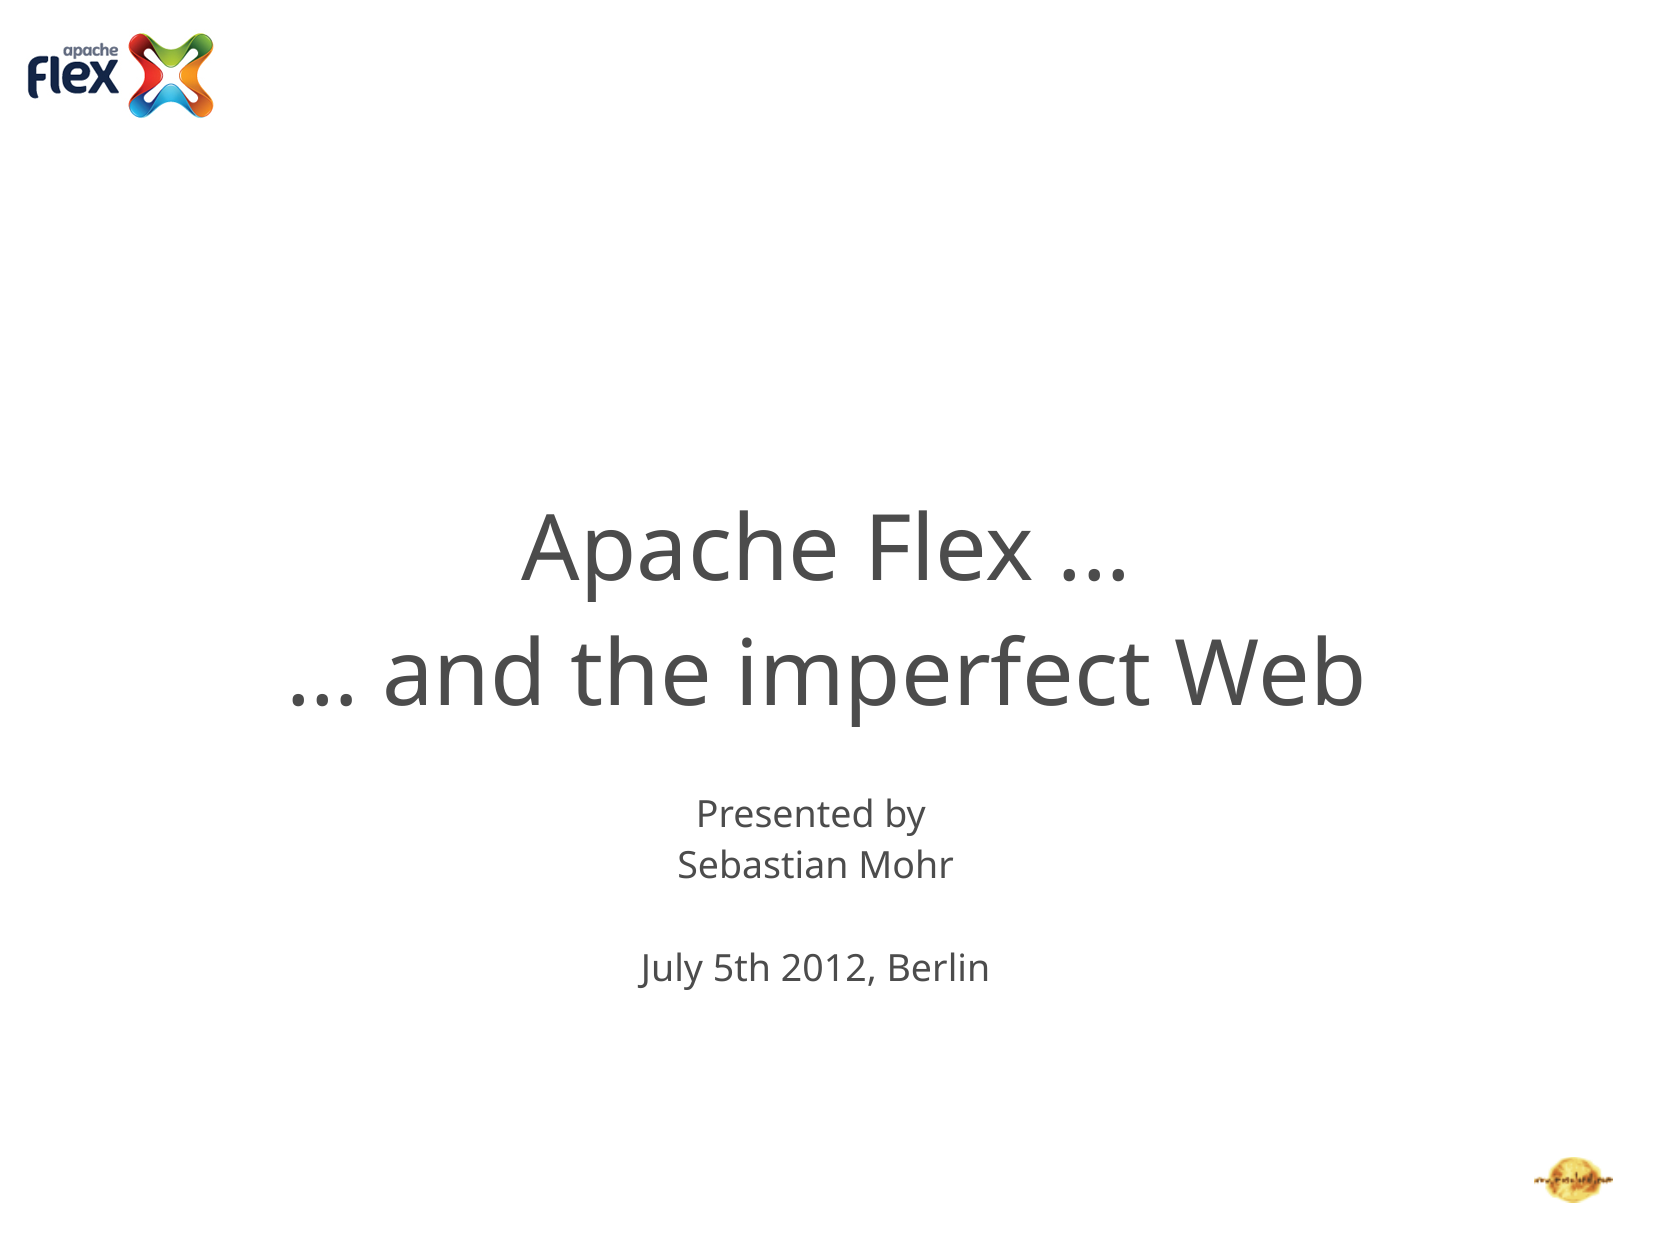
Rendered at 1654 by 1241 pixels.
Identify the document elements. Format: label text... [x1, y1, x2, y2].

picture [25, 25, 215, 125]
title Apache Flex ... … and the imperfect Web [82, 496, 1571, 719]
picture [1534, 1157, 1613, 1203]
text_box Presented by Sebastian Mohr July 5th 2012, Berlin [625, 780, 1022, 977]
